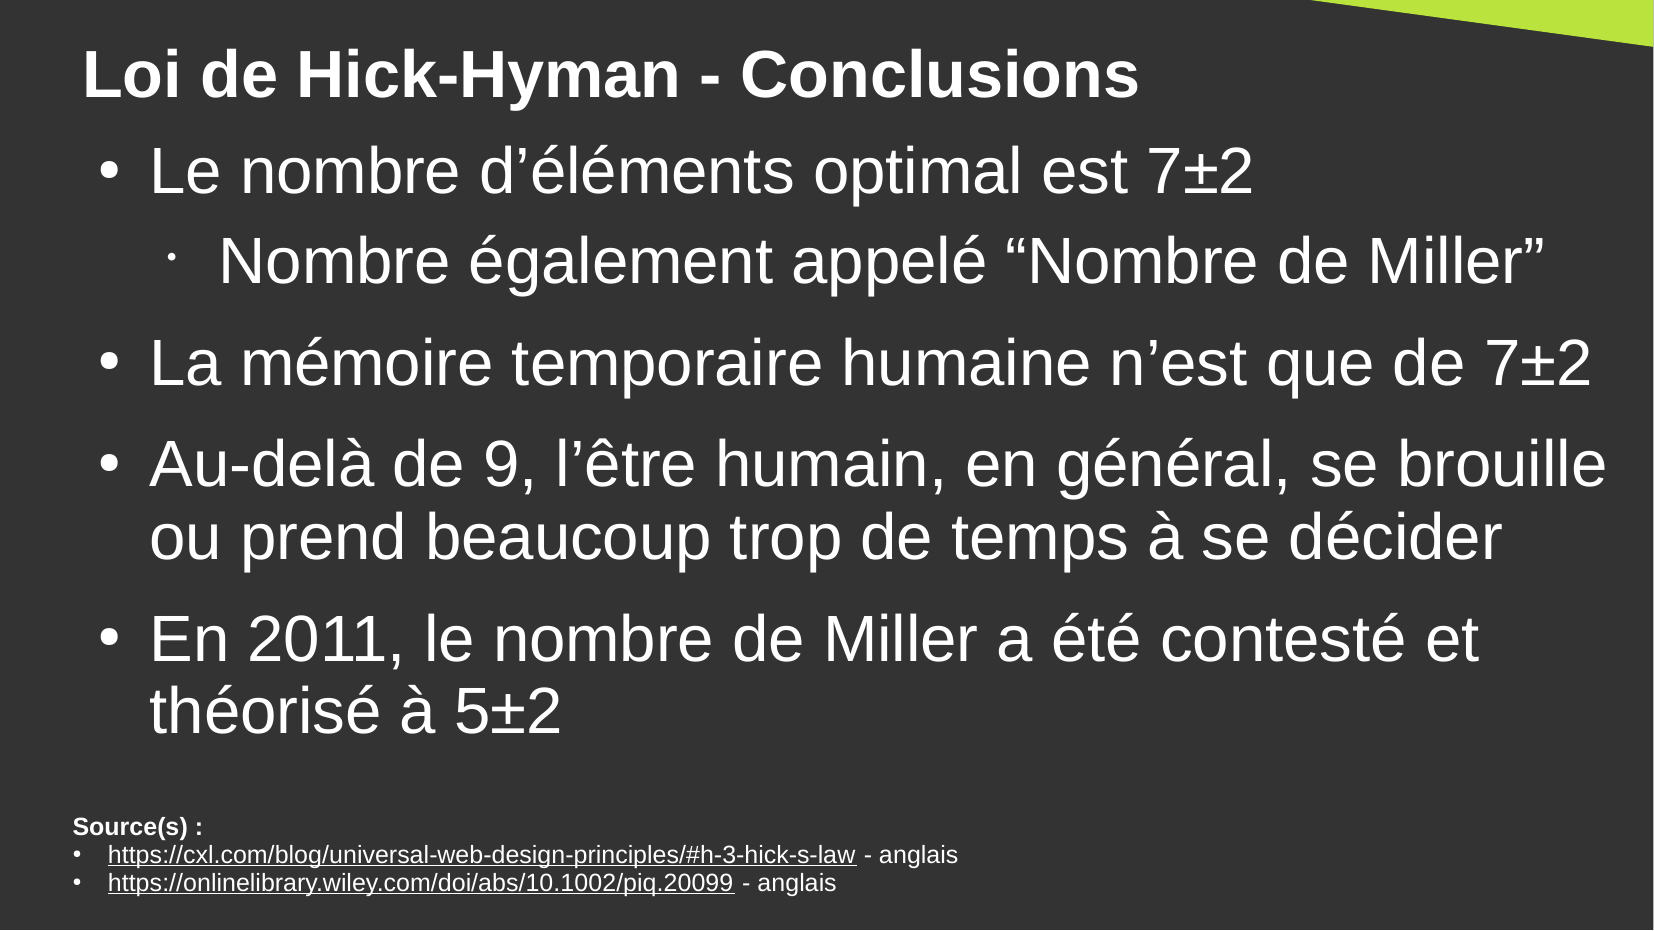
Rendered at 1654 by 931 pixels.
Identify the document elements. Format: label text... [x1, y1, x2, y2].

title Loi de Hick-Hyman - Conclusions [82, 37, 1252, 119]
text_box [1310, 0, 1654, 47]
text_box Source(s) : https://cxl.com/blog/universal-web-design-principles/#h-3-hick-s-law - anglais https://onlinelibrary.wiley.com/doi/abs/10.1002/piq.20099 - anglais [57, 805, 1543, 905]
list Le nombre d’éléments optimal est 7±2 Nombre également appelé “Nombre de Miller” La mémoire temporaire humaine n’est que de 7±2 Au-delà de 9, l’être humain, en général, se brouille ou prend beaucoup trop de temps à se décider En 2011, le nombre de Miller a été contesté et théorisé à 5±2 [80, 134, 1620, 803]
